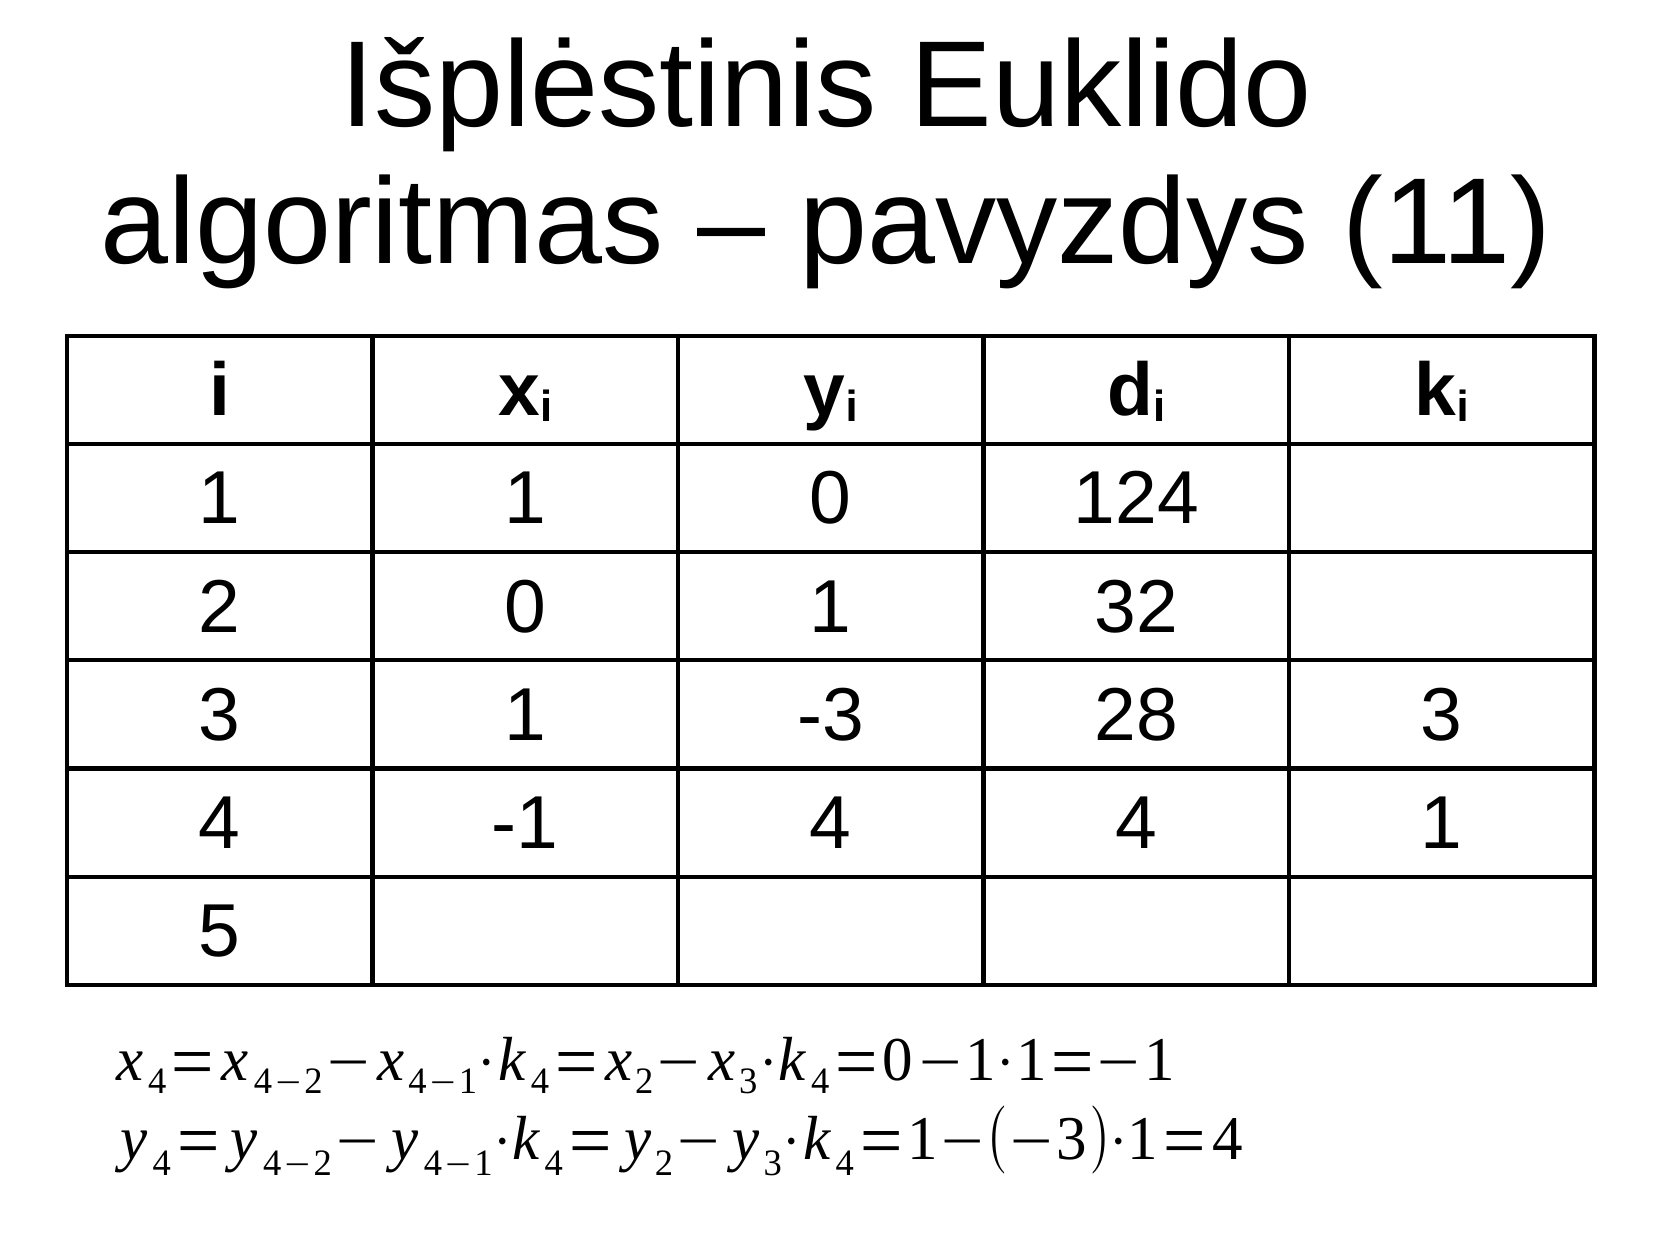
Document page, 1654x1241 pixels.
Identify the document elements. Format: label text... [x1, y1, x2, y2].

table_cell 0 [680, 446, 981, 550]
chart [106, 1023, 1251, 1183]
title Išplėstinis Euklido algoritmas – pavyzdys (11) [82, 16, 1571, 290]
table_cell 2 [69, 554, 370, 658]
table_cell [986, 879, 1287, 983]
table_header i [69, 338, 370, 442]
table_cell [375, 879, 676, 983]
table_cell -1 [375, 771, 676, 875]
table_header xi [375, 338, 676, 442]
table_cell [1291, 554, 1592, 658]
table_cell [680, 879, 981, 983]
table_cell 1 [69, 446, 370, 550]
table_header ki [1291, 338, 1592, 442]
table_cell 3 [69, 662, 370, 766]
table_cell [1291, 879, 1592, 983]
table_cell 4 [69, 771, 370, 875]
table_cell 32 [986, 554, 1287, 658]
table_cell 1 [375, 662, 676, 766]
table_cell 1 [1291, 771, 1592, 875]
table_cell -3 [680, 662, 981, 766]
table_cell 4 [680, 771, 981, 875]
table_cell 1 [375, 446, 676, 550]
table_cell 0 [375, 554, 676, 658]
table_cell 3 [1291, 662, 1592, 766]
table_cell 28 [986, 662, 1287, 766]
table_header yi [680, 338, 981, 442]
table_cell 124 [986, 446, 1287, 550]
table_cell 1 [680, 554, 981, 658]
table_cell [1291, 446, 1592, 550]
table_cell 4 [986, 771, 1287, 875]
table_header di [986, 338, 1287, 442]
table_cell 5 [69, 879, 370, 983]
